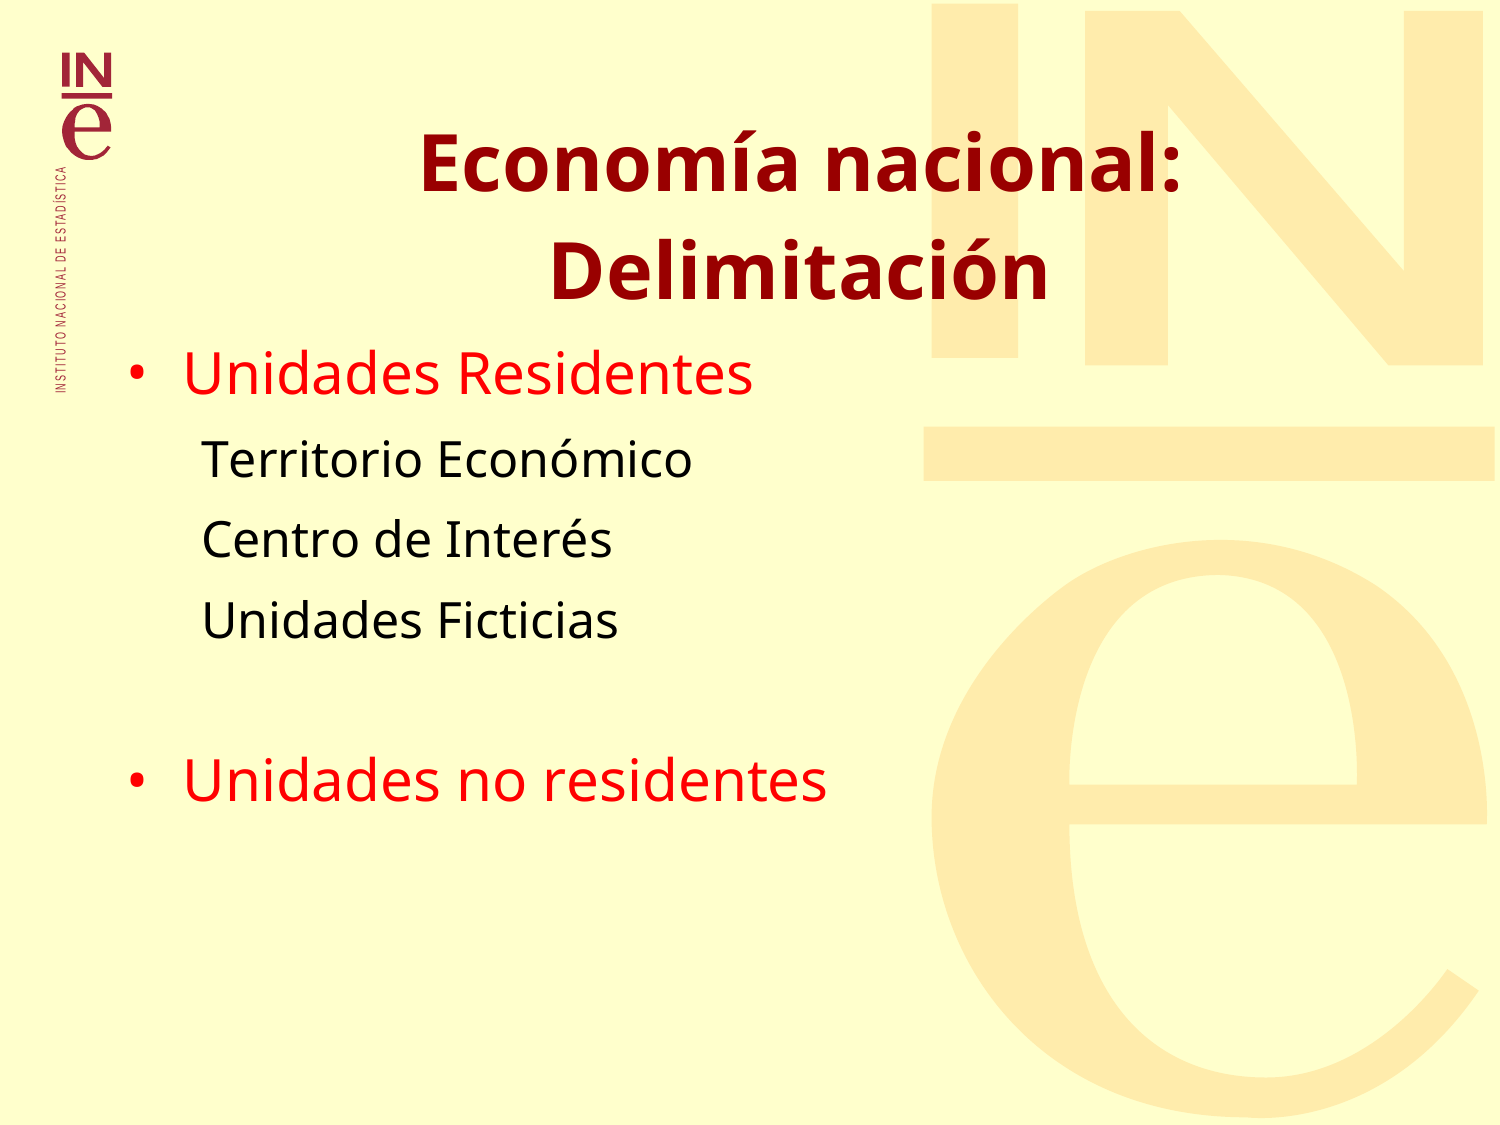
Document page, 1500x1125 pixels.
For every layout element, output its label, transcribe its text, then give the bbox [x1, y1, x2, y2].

title Economía nacional: Delimitación [162, 99, 1438, 288]
list Unidades Residentes Territorio Económico Centro de Interés Unidades Ficticias Unidades no residentes [112, 324, 1388, 1001]
